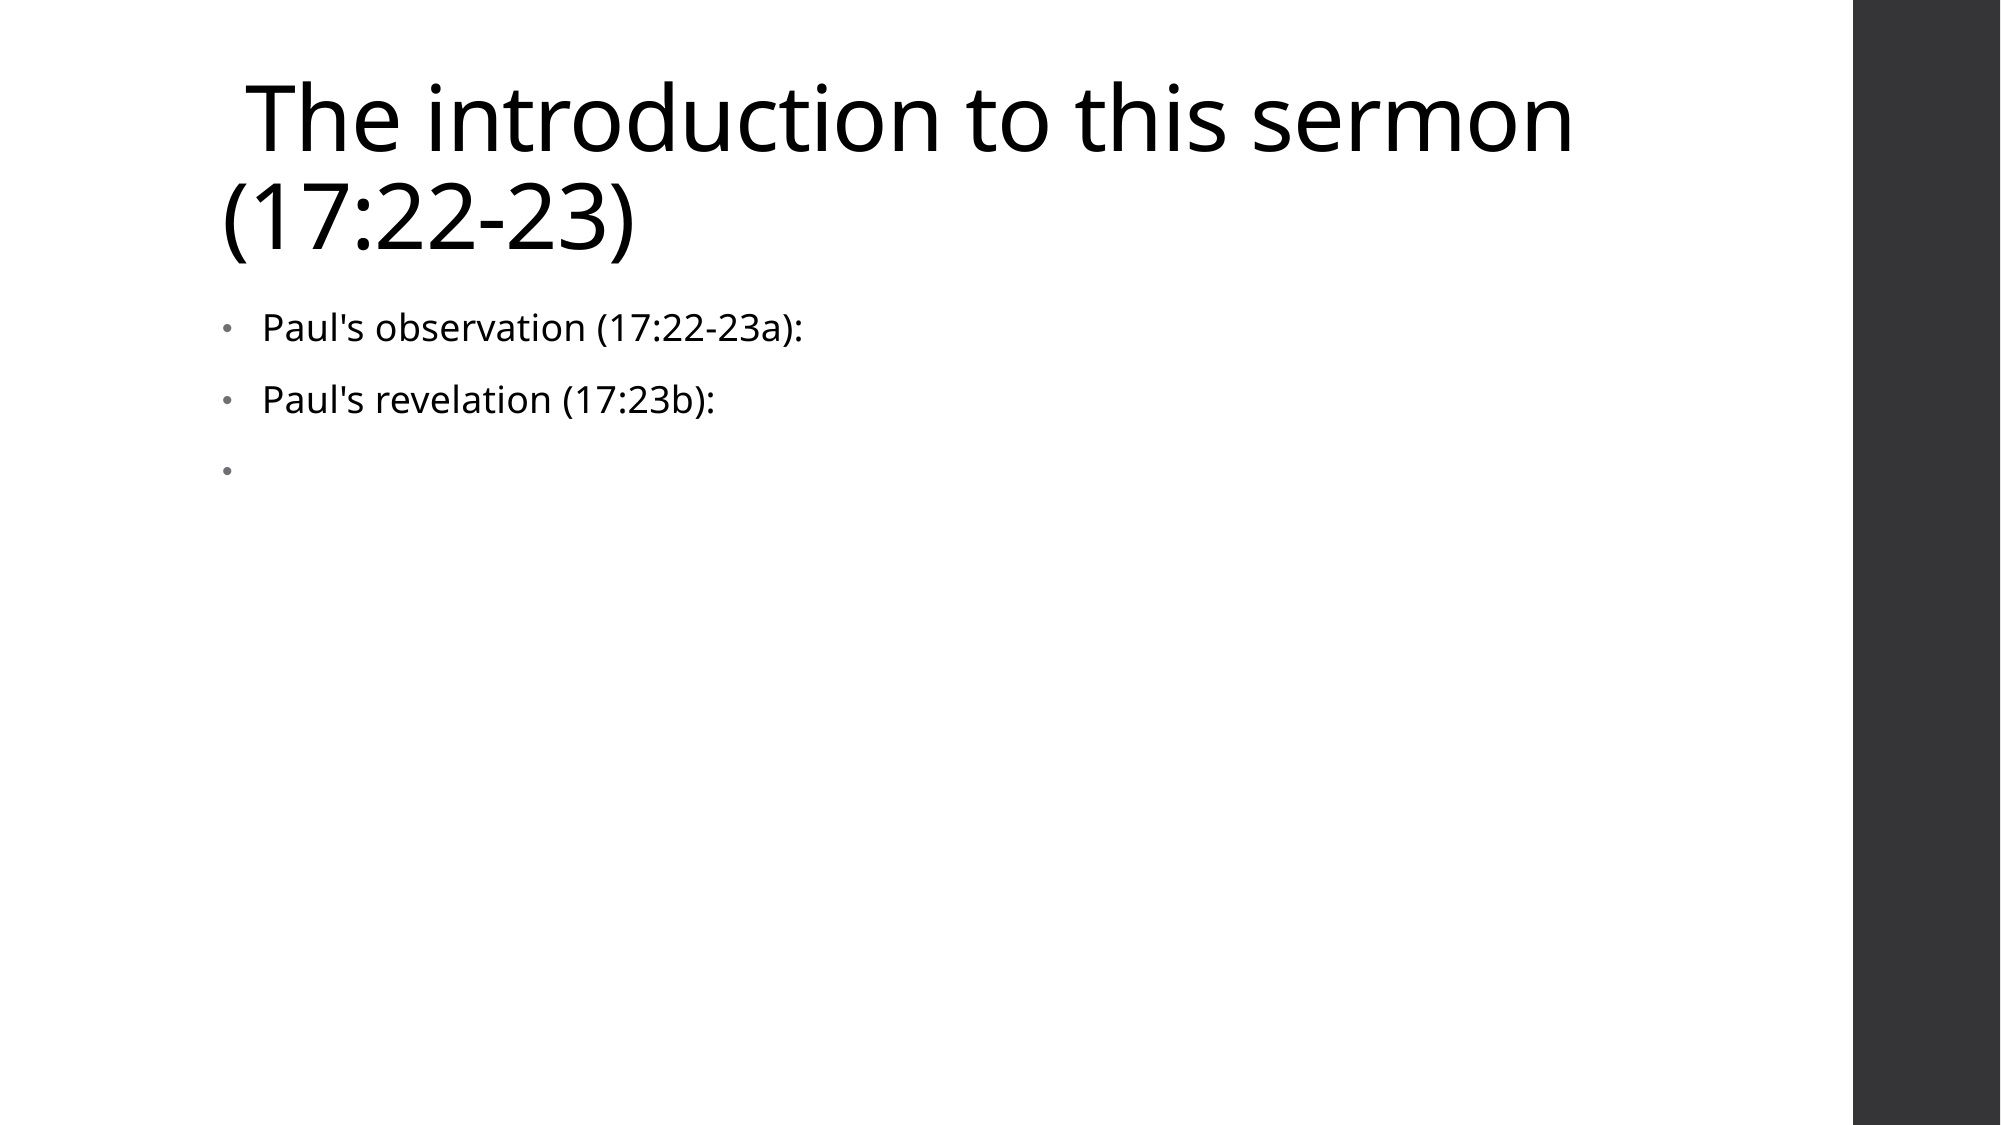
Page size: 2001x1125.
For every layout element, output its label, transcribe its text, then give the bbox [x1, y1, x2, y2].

title The introduction to this sermon (17:22-23) [206, 60, 1797, 278]
list Paul's observation (17:22-23a): Paul's revelation (17:23b): [206, 299, 1617, 1014]
